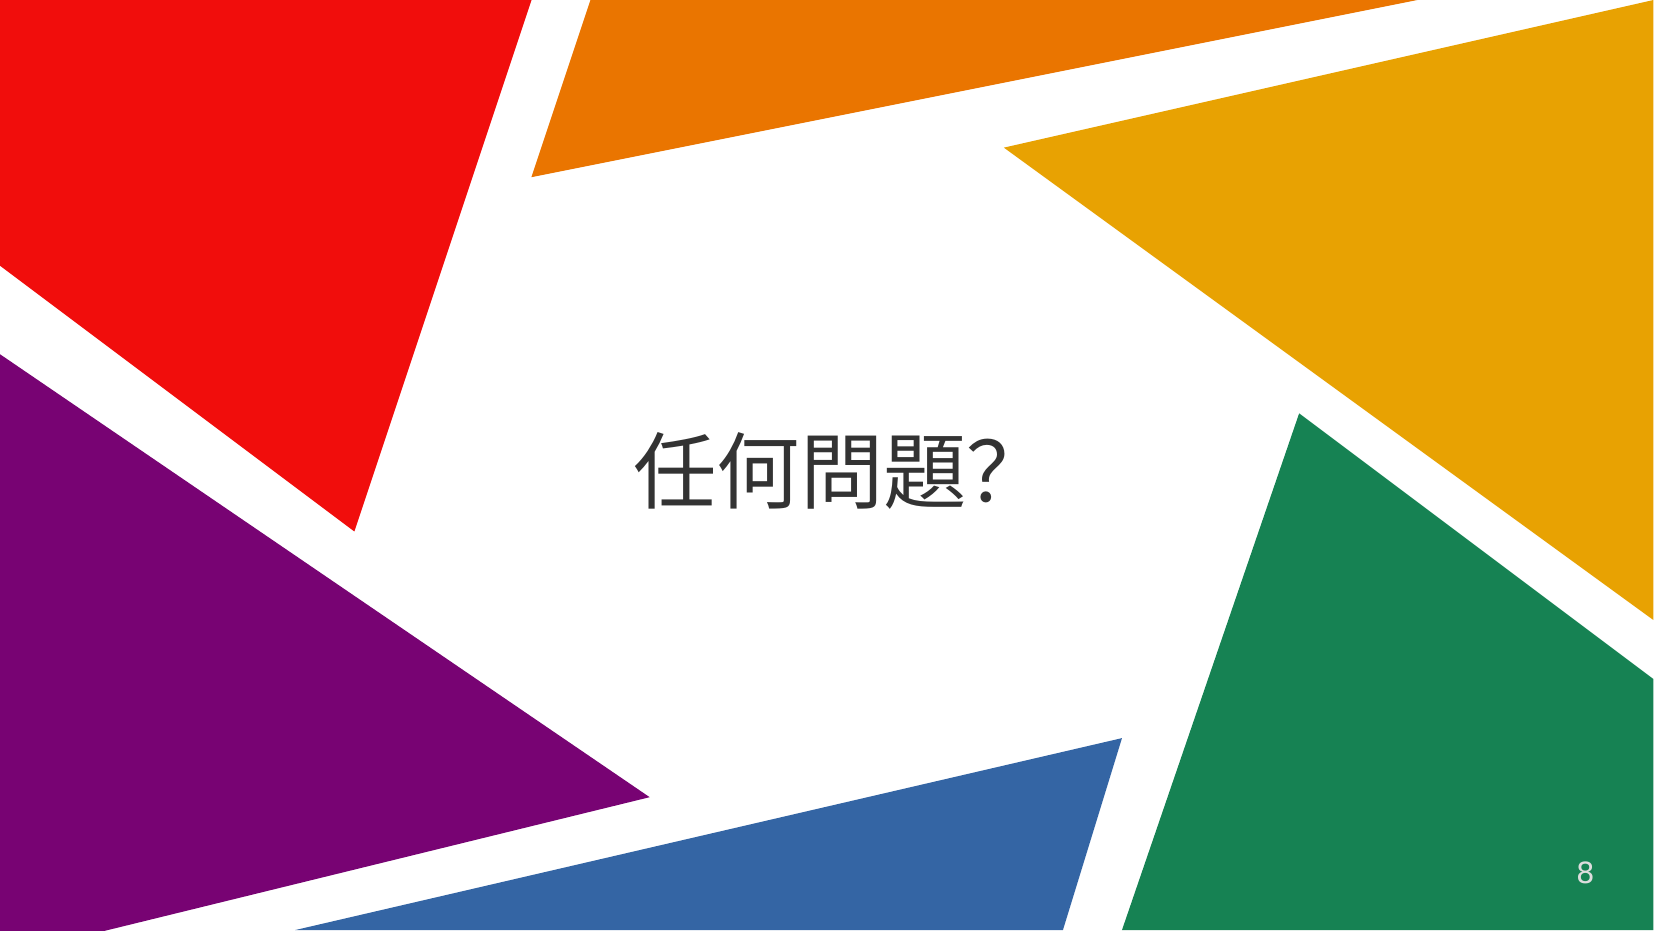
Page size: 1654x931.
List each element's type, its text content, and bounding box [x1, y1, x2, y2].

title 任何問題？ [487, 385, 1197, 563]
